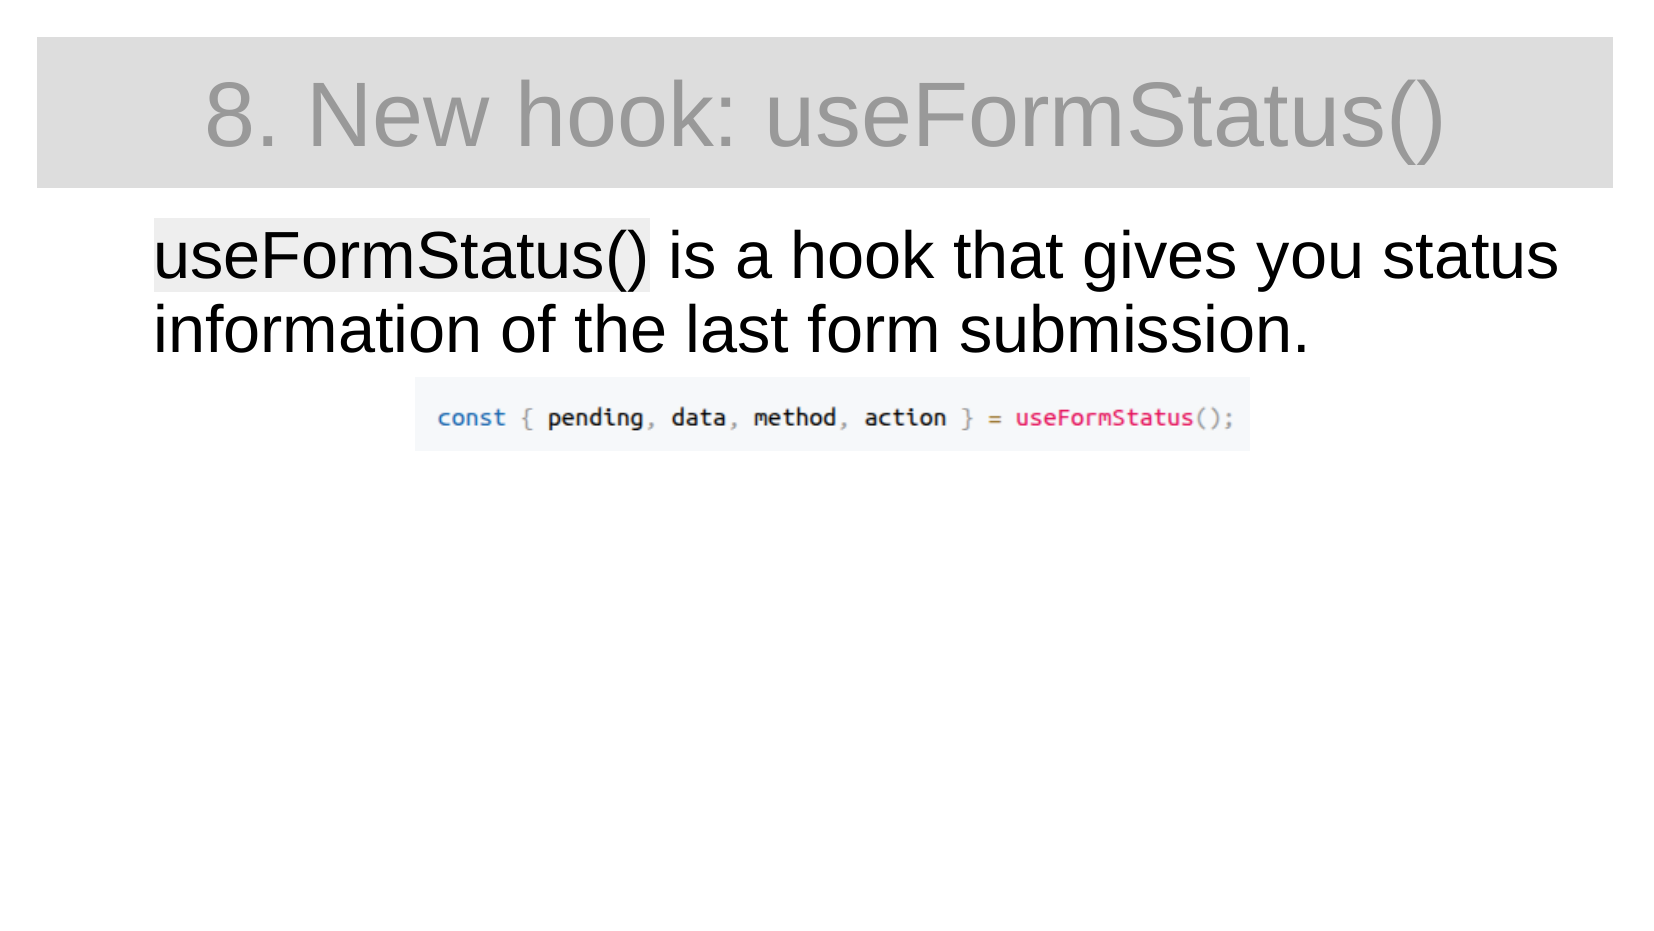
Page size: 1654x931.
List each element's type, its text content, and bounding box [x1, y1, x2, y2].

list useFormStatus() is a hook that gives you status information of the last form submission. [82, 217, 1571, 758]
title 8. New hook: useFormStatus() [82, 37, 1571, 193]
text_box [1571, 37, 1613, 188]
picture [415, 377, 1250, 451]
text_box [37, 37, 82, 188]
